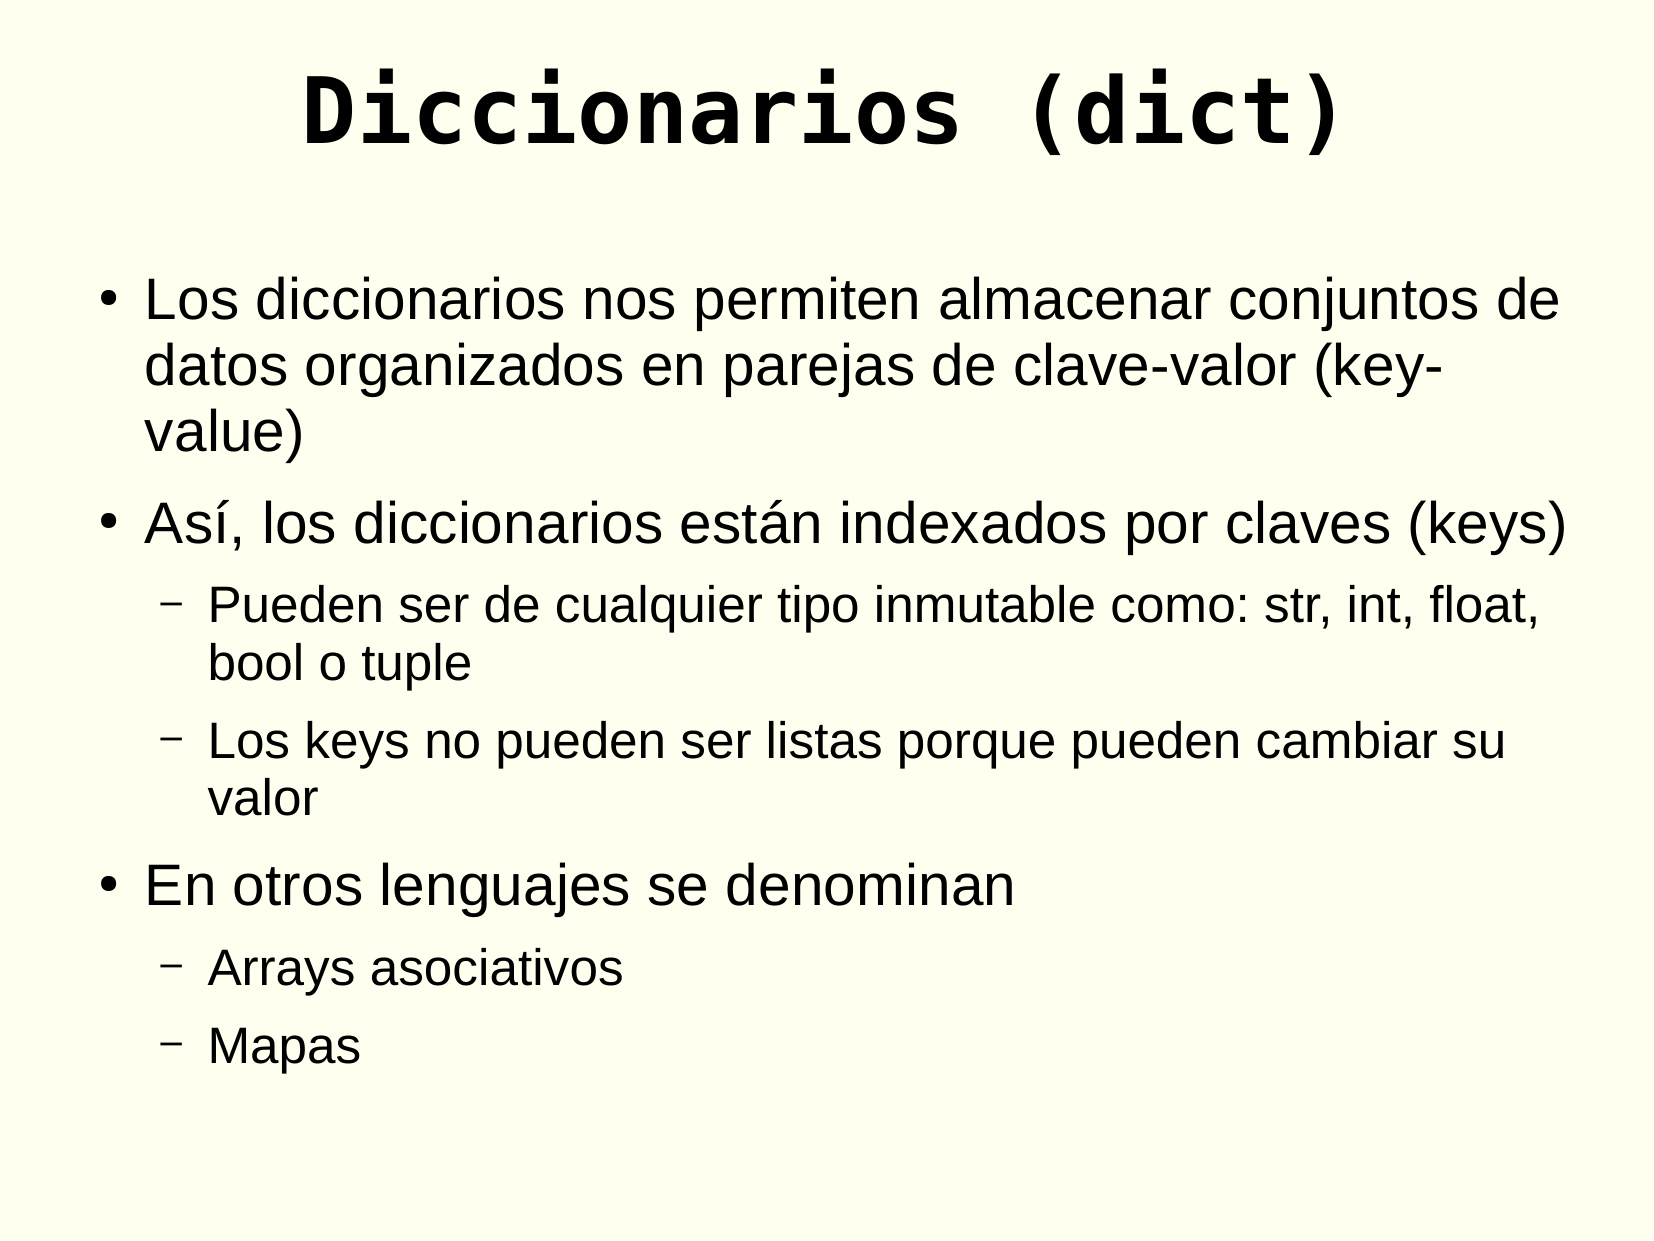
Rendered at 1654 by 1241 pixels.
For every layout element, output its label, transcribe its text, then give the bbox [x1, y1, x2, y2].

title Diccionarios (dict) [82, 8, 1571, 216]
list Los diccionarios nos permiten almacenar conjuntos de datos organizados en parejas de clave-valor (key-value) Así, los diccionarios están indexados por claves (keys) Pueden ser de cualquier tipo inmutable como: str, int, float, bool o tuple Los keys no pueden ser listas porque pueden cambiar su valor En otros lenguajes se denominan Arrays asociativos Mapas [82, 266, 1571, 1106]
